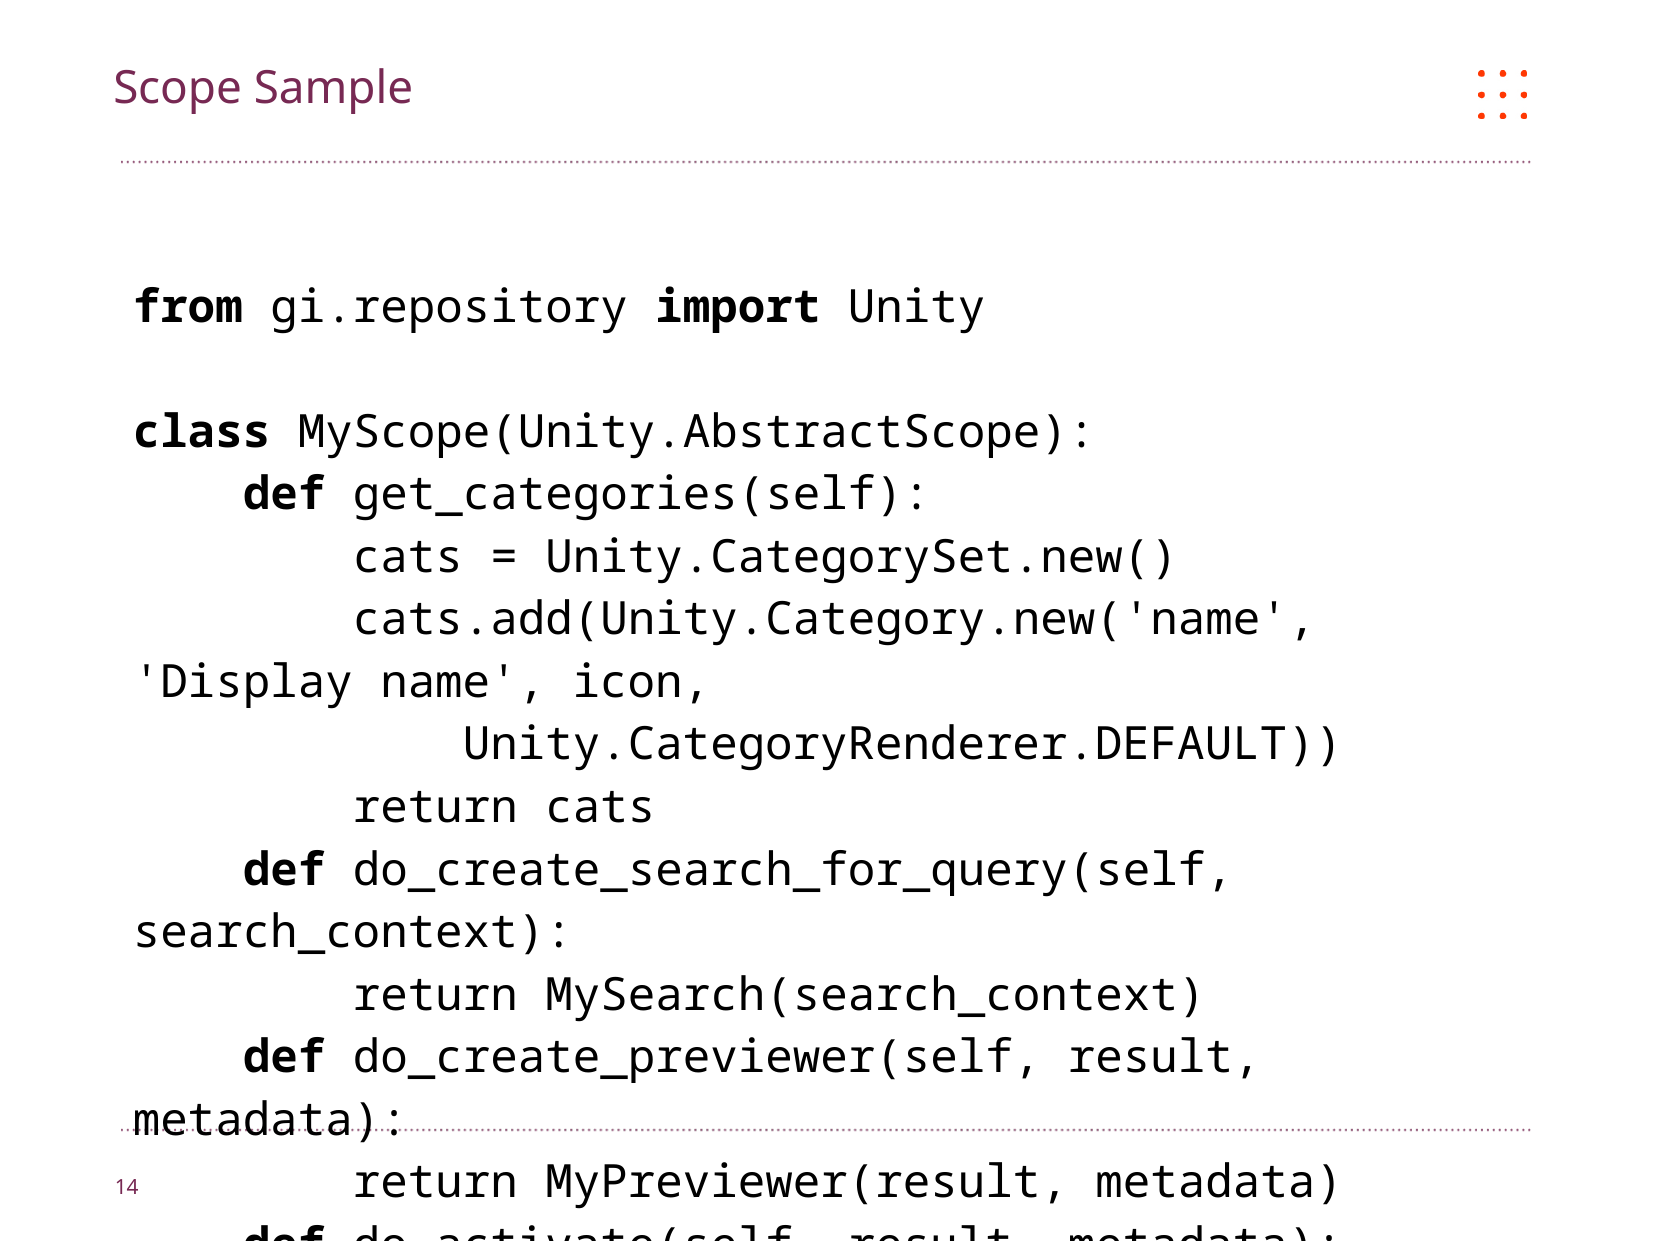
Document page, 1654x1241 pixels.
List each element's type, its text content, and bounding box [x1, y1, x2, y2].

picture [168, 1127, 198, 1134]
picture [277, 1127, 289, 1132]
picture [249, 1127, 261, 1132]
picture [148, 1127, 154, 1134]
picture [138, 1127, 144, 1134]
picture [266, 1127, 275, 1134]
picture [348, 1127, 366, 1134]
picture [293, 1127, 308, 1134]
picture [157, 1127, 168, 1134]
picture [200, 1127, 220, 1134]
picture [111, 159, 1533, 166]
title Scope Sample [113, 48, 1382, 124]
text_box from gi.repository import Unity class MyScope(Unity.AbstractScope): def get_categories(self): cats = Unity.CategorySet.new() cats.add(Unity.Category.new('name', 'Display name', icon, Unity.CategoryRenderer.DEFAULT)) return cats def do_create_search_for_query(self, search_context): return MySearch(search_context) def do_create_previewer(self, result, metadata): return MyPreviewer(result, metadata) def do_activate(self, result, metadata): ... [118, 265, 1536, 1004]
picture [222, 1127, 234, 1132]
picture [310, 1127, 330, 1134]
picture [332, 1127, 344, 1132]
picture [1478, 70, 1527, 119]
picture [238, 1127, 249, 1134]
picture [368, 1127, 1533, 1134]
picture [111, 1127, 134, 1134]
